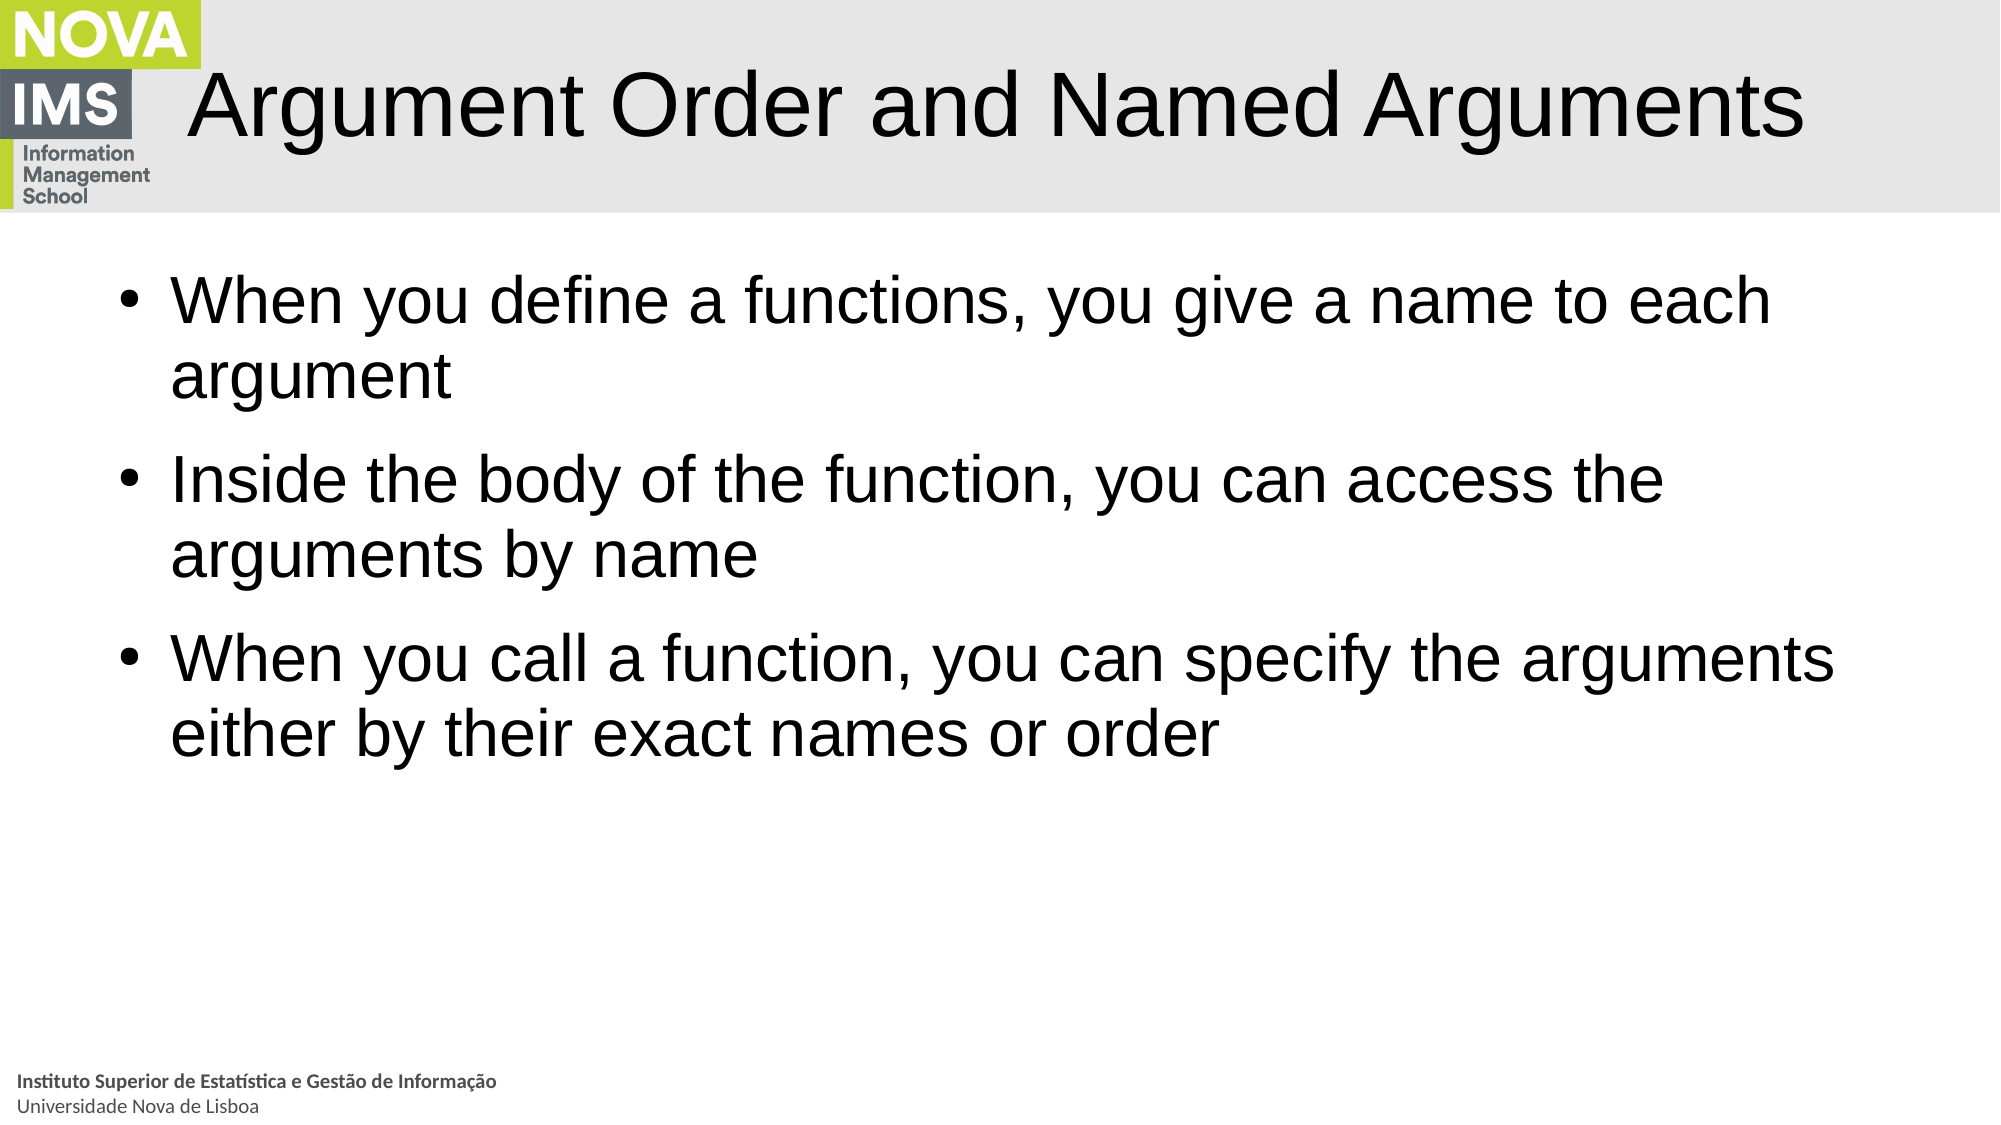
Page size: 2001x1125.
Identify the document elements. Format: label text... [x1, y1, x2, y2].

title Argument Order and Named Arguments [94, 19, 1902, 189]
list When you define a functions, you give a name to each argument Inside the body of the function, you can access the arguments by name When you call a function, you can specify the arguments either by their exact names or order [99, 263, 1900, 916]
picture [0, 0, 201, 209]
